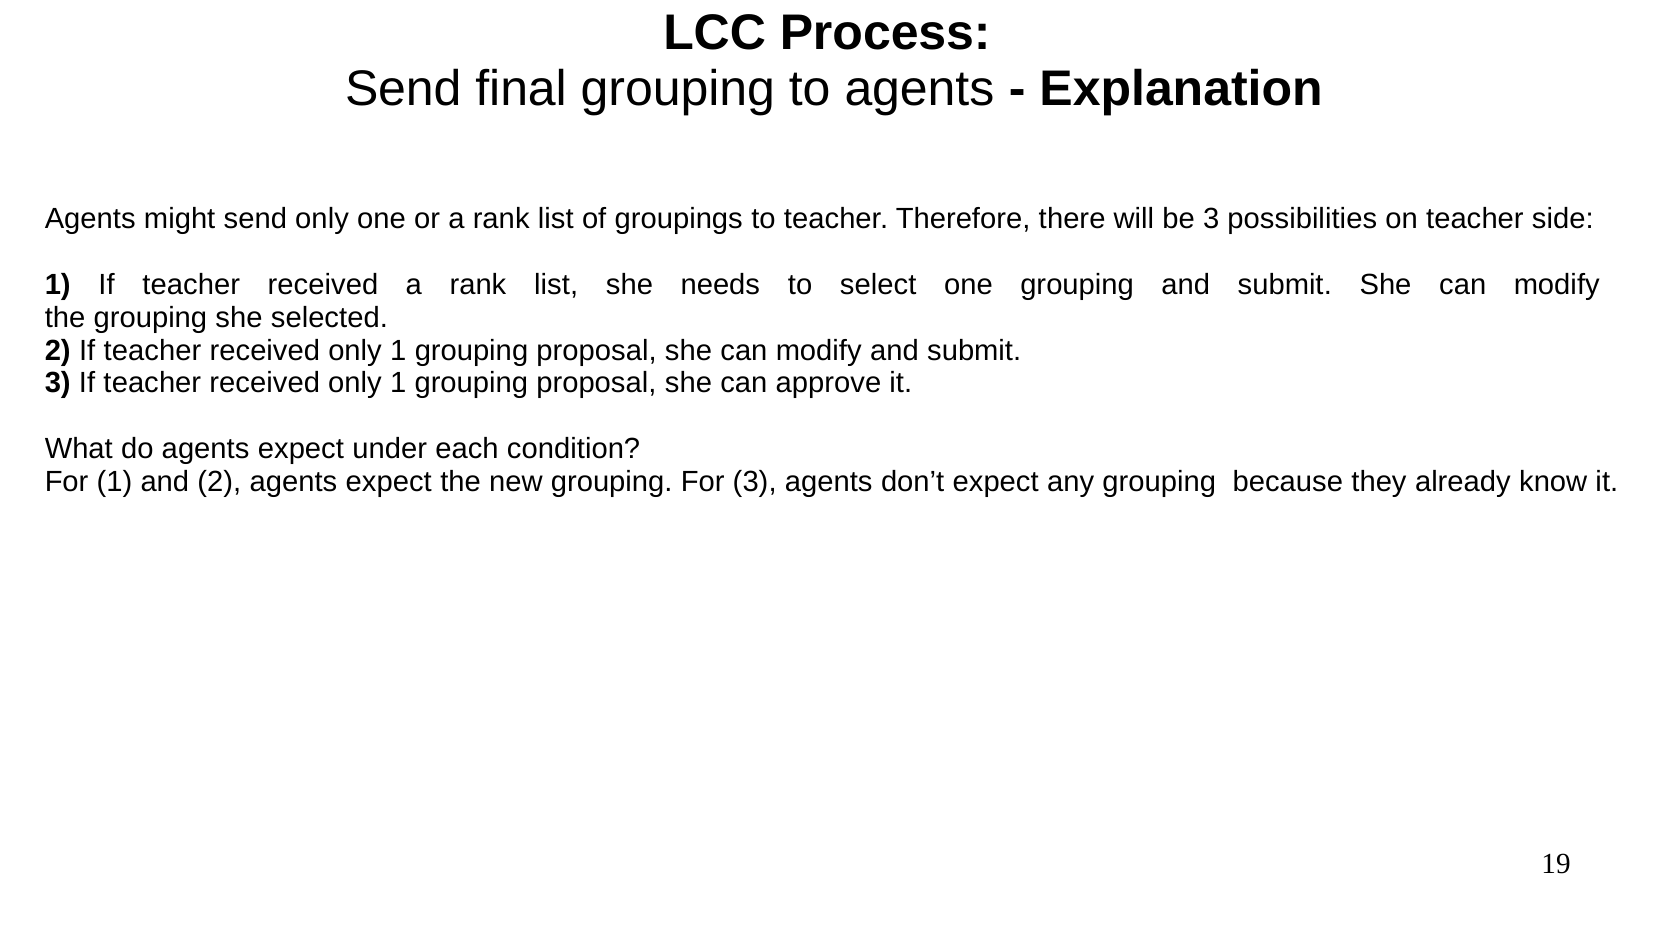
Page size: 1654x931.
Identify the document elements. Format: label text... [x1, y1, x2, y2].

title LCC Process: Send final grouping to agents - Explanation [90, 0, 1579, 121]
text_box Agents might send only one or a rank list of groupings to teacher. Therefore, there will be 3 possibilities on teacher side: 1) If teacher received a rank list, she needs to select one grouping and submit. She can modify the grouping she selected. 2) If teacher received only 1 grouping proposal, she can modify and submit. 3) If teacher received only 1 grouping proposal, she can approve it. What do agents expect under each condition? For (1) and (2), agents expect the new grouping. For (3), agents don’t expect any grouping because they already know it. [30, 195, 1645, 588]
